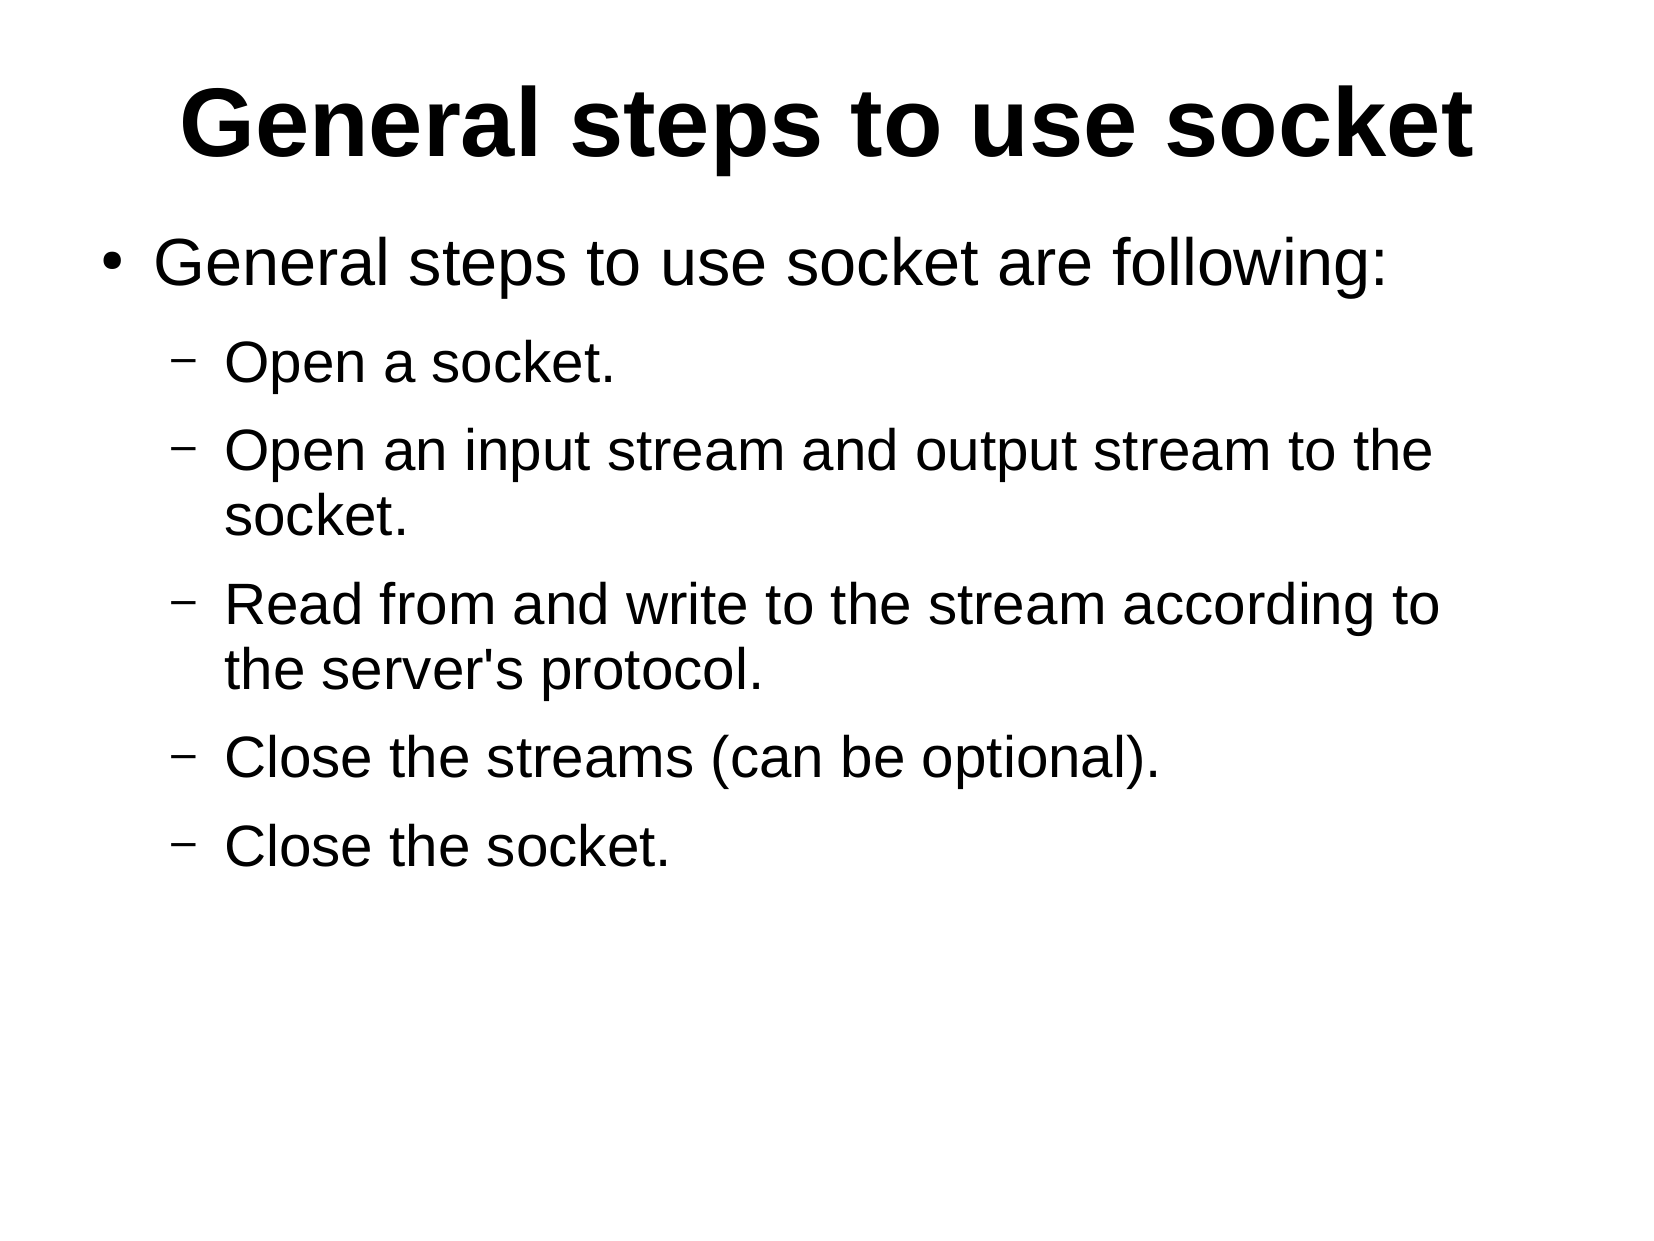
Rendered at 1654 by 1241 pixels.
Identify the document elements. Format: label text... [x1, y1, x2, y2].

title General steps to use socket [82, 49, 1571, 196]
list General steps to use socket are following: Open a socket. Open an input stream and output stream to the socket. Read from and write to the stream according to the server's protocol. Close the streams (can be optional). Close the socket. [82, 225, 1538, 1186]
